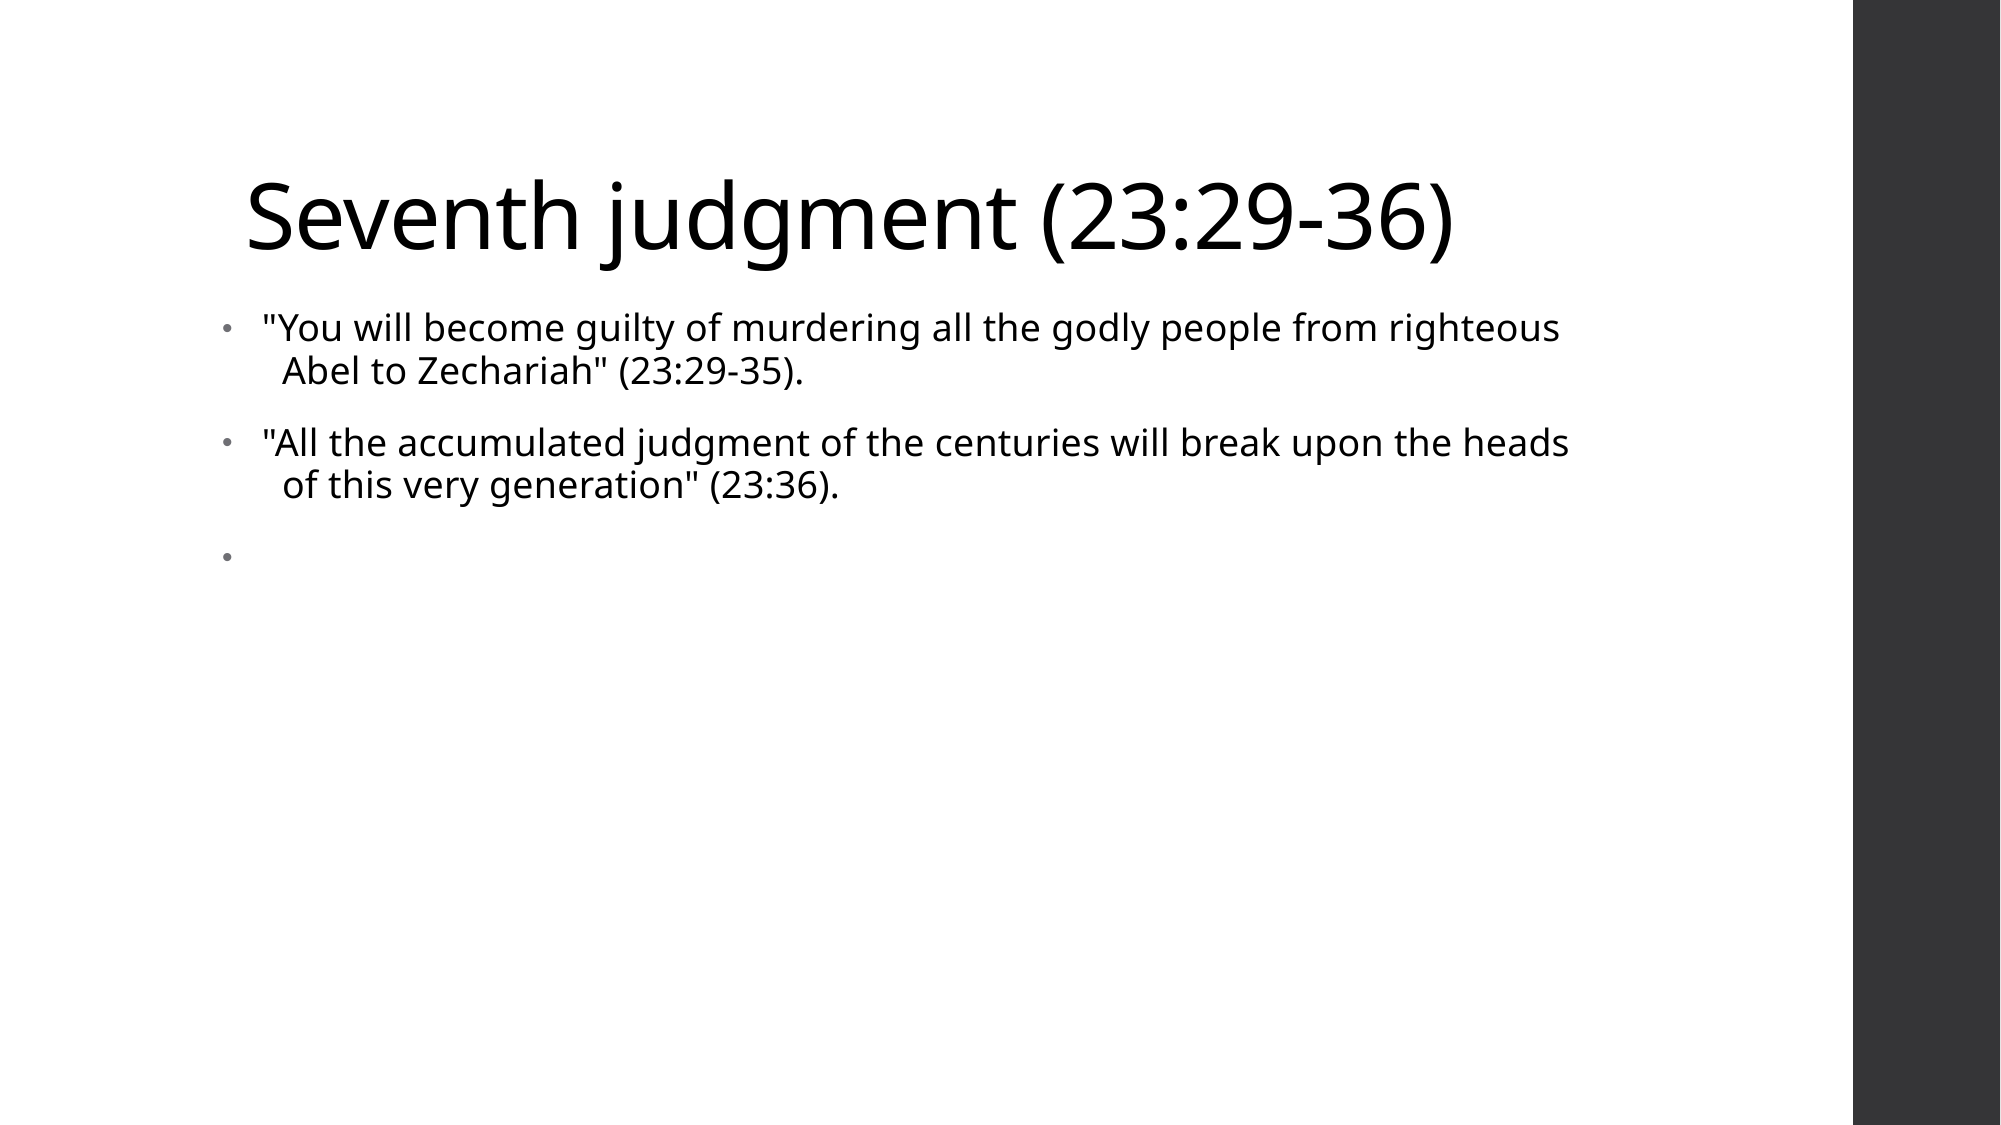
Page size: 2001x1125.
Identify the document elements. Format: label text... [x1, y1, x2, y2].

title Seventh judgment (23:29-36) [206, 60, 1797, 278]
list "You will become guilty of murdering all the godly people from righteous Abel to Zechariah" (23:29-35). "All the accumulated judgment of the centuries will break upon the heads of this very generation" (23:36). [206, 299, 1617, 1014]
